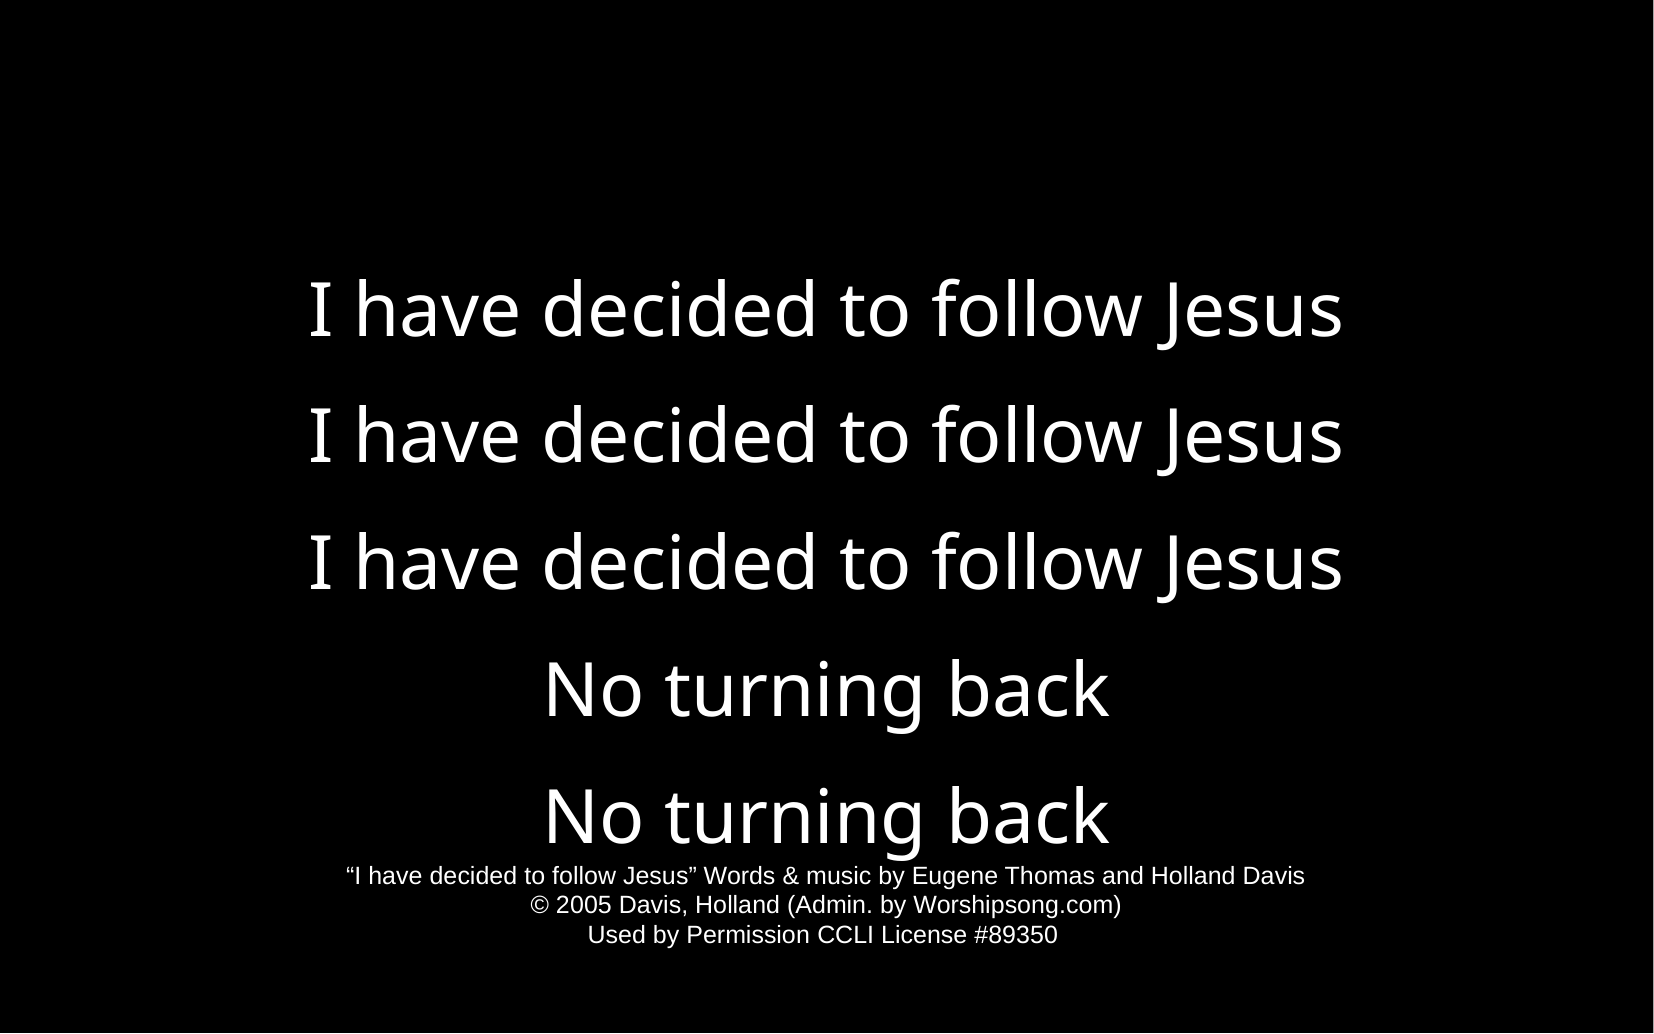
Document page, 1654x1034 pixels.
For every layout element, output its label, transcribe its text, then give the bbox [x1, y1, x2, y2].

text_box “I have decided to follow Jesus” Words & music by Eugene Thomas and Holland Davis © 2005 Davis, Holland (Admin. by Worshipsong.com) Used by Permission CCLI License #89350 [188, 851, 1465, 957]
list I have decided to follow Jesus I have decided to follow Jesus I have decided to follow Jesus No turning back No turning back [0, 255, 1654, 1024]
